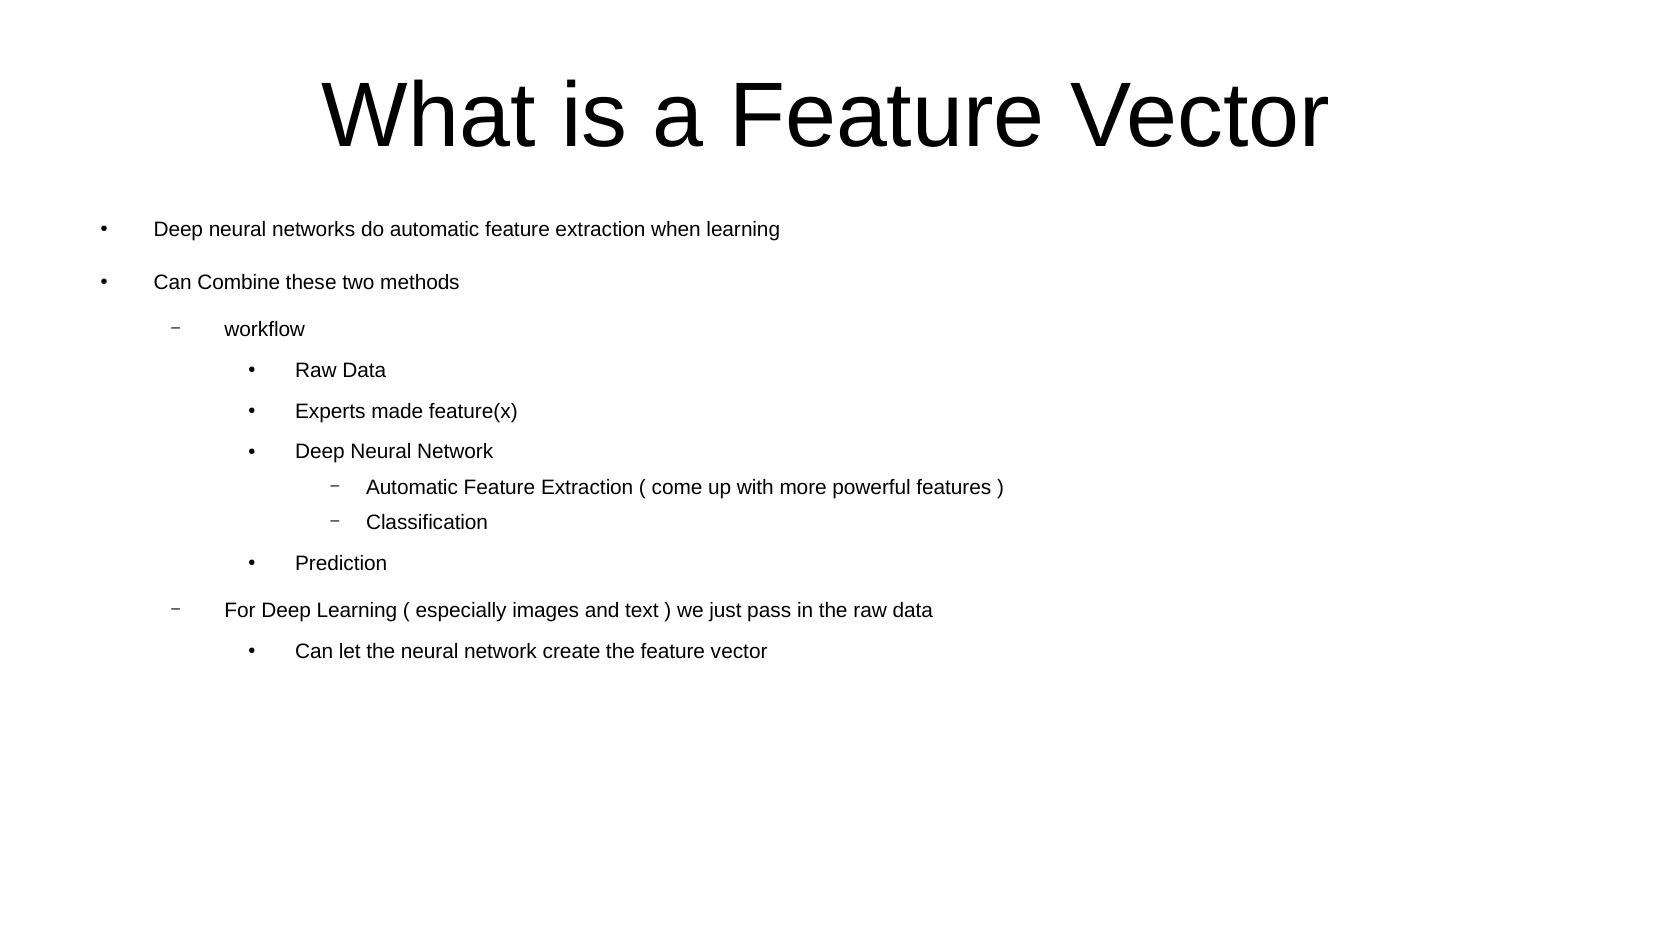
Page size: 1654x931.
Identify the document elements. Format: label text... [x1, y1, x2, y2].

list Deep neural networks do automatic feature extraction when learning Can Combine these two methods workflow Raw Data Experts made feature(x) Deep Neural Network Automatic Feature Extraction ( come up with more powerful features ) Classification Prediction For Deep Learning ( especially images and text ) we just pass in the raw data Can let the neural network create the feature vector [82, 217, 1621, 901]
title What is a Feature Vector [82, 37, 1571, 193]
